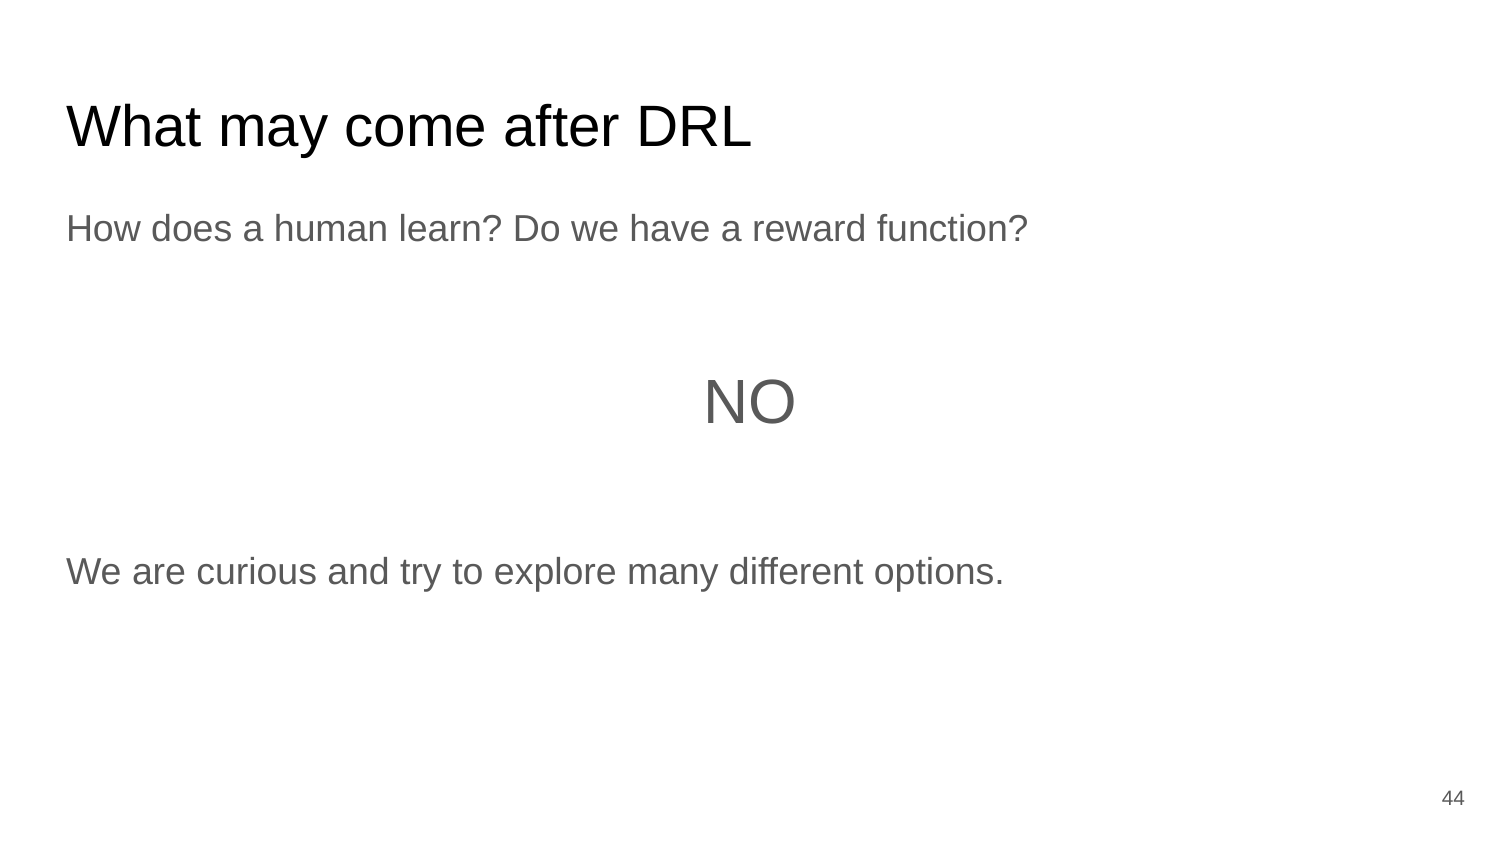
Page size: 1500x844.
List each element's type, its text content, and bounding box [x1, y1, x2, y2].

list How does a human learn? Do we have a reward function? NO We are curious and try to explore many different options. [51, 189, 1449, 750]
title What may come after DRL [51, 72, 1449, 167]
slide_number <number> [1389, 764, 1480, 830]
